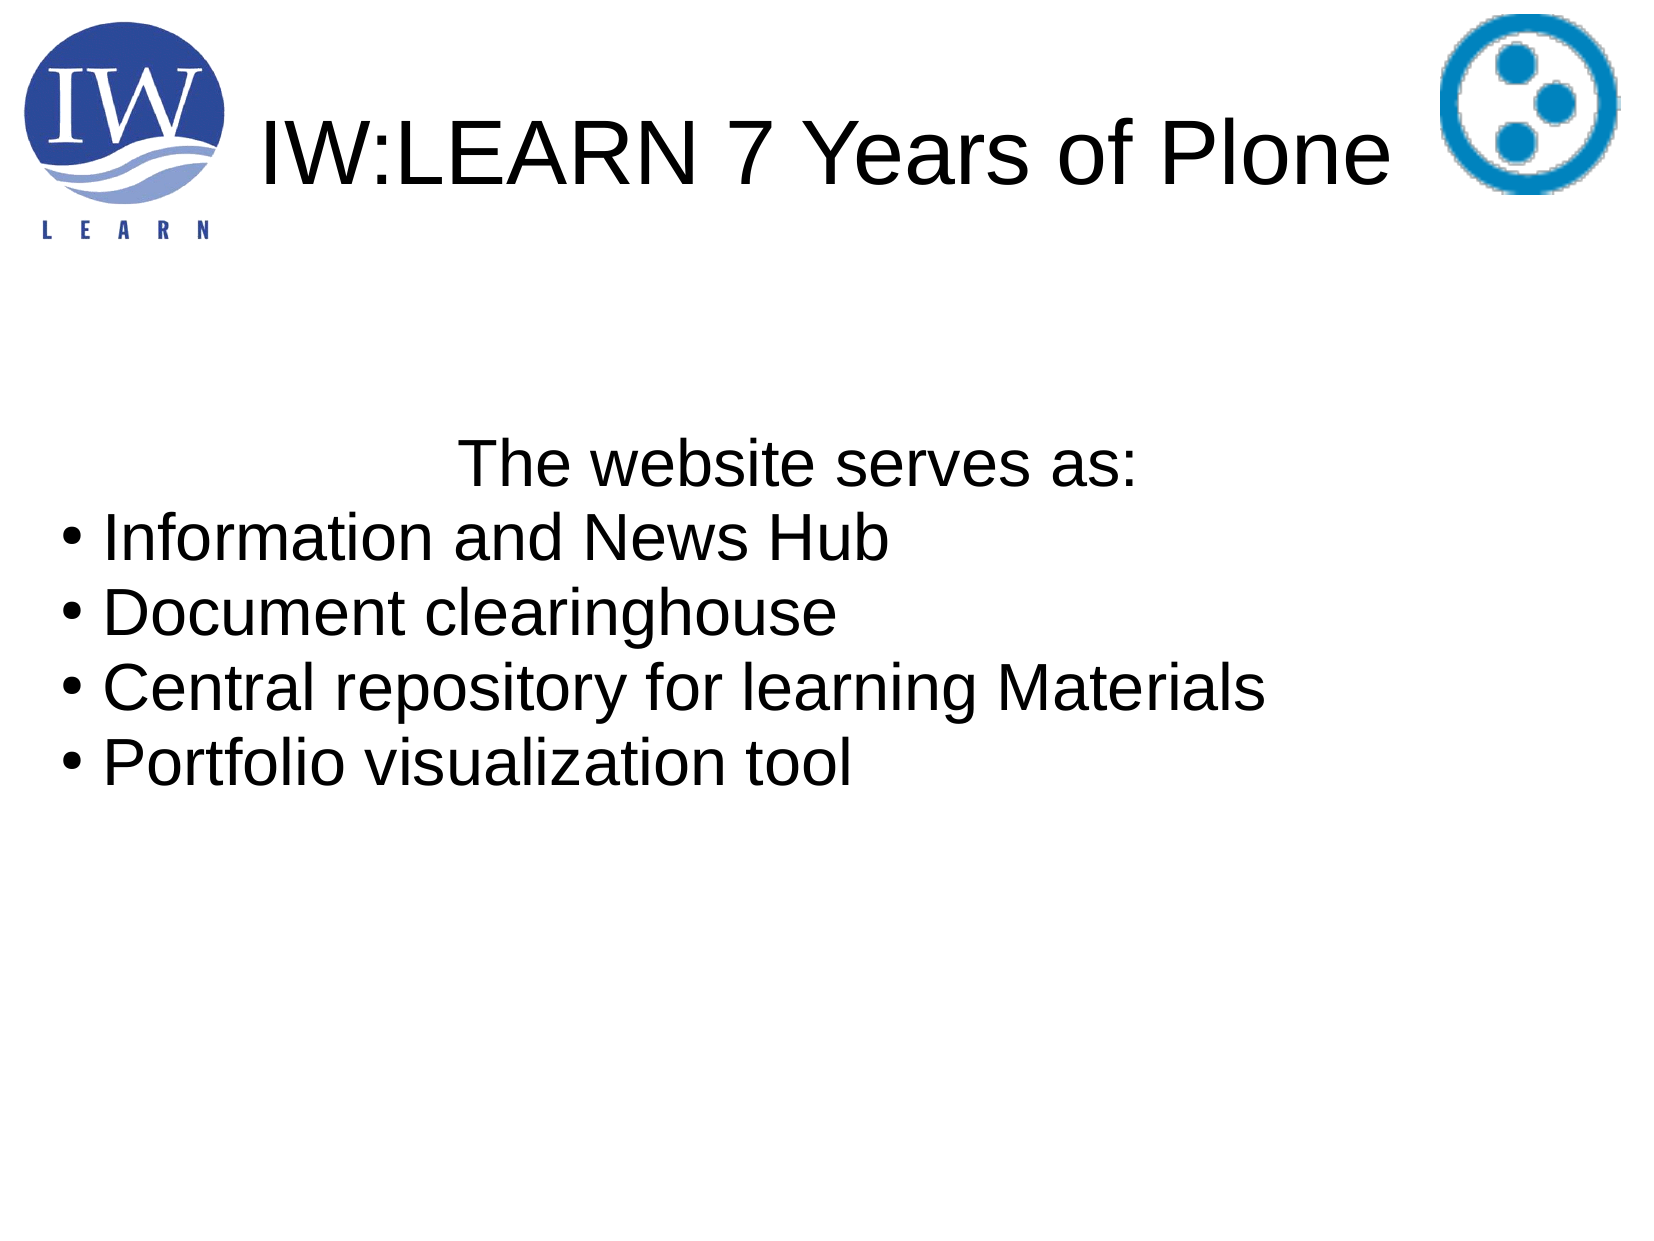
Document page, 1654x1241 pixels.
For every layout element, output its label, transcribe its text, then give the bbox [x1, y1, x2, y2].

picture [6, 7, 241, 257]
picture [1541, 14, 1621, 196]
title IW:LEARN 7 Years of Plone [241, 49, 1571, 257]
subtitle The website serves as: Information and News Hub Document clearinghouse Central repository for learning Materials Portfolio visualization tool [60, 290, 1538, 1010]
picture [1455, 29, 1601, 178]
picture [1440, 117, 1516, 196]
picture [1440, 14, 1515, 90]
